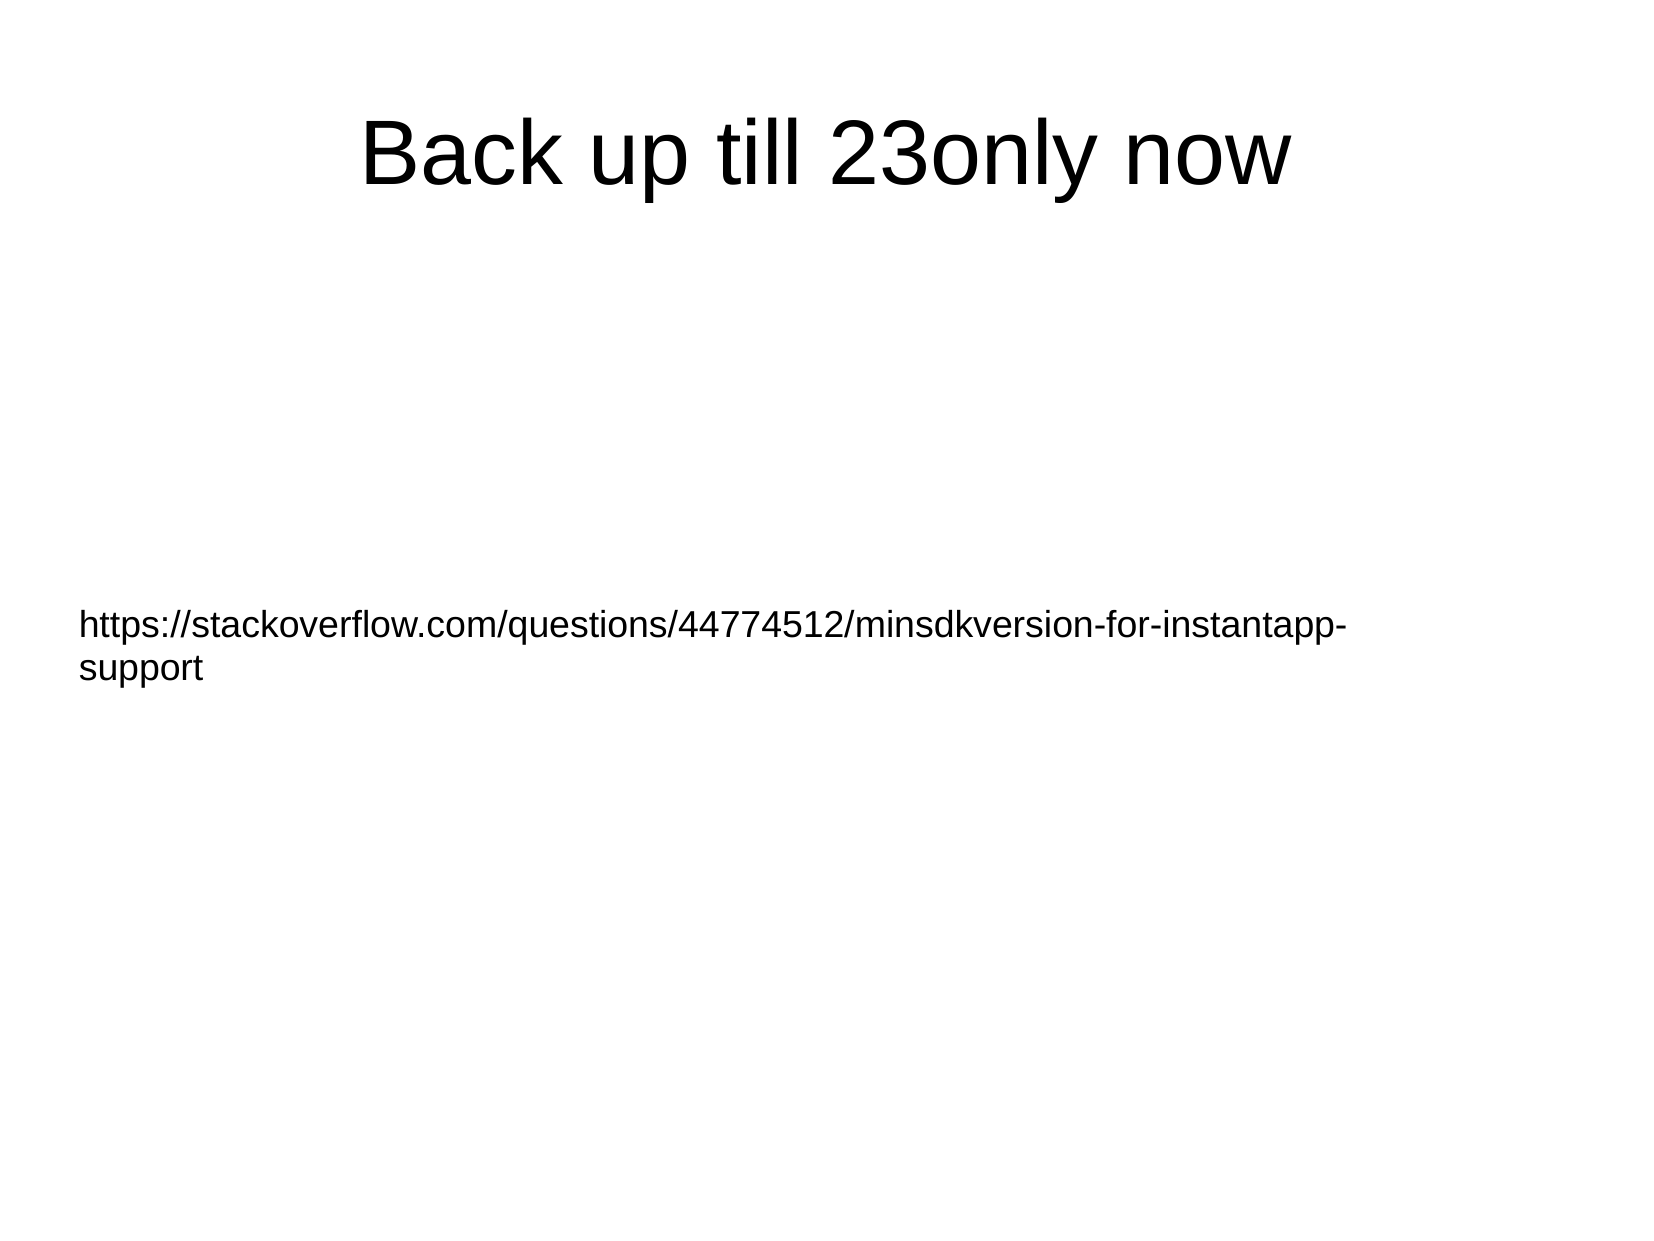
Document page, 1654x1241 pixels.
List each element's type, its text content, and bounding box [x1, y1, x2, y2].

text_box https://stackoverflow.com/questions/44774512/minsdkversion-for-instantapp-support [63, 596, 1488, 654]
title Back up till 23only now [82, 49, 1571, 257]
